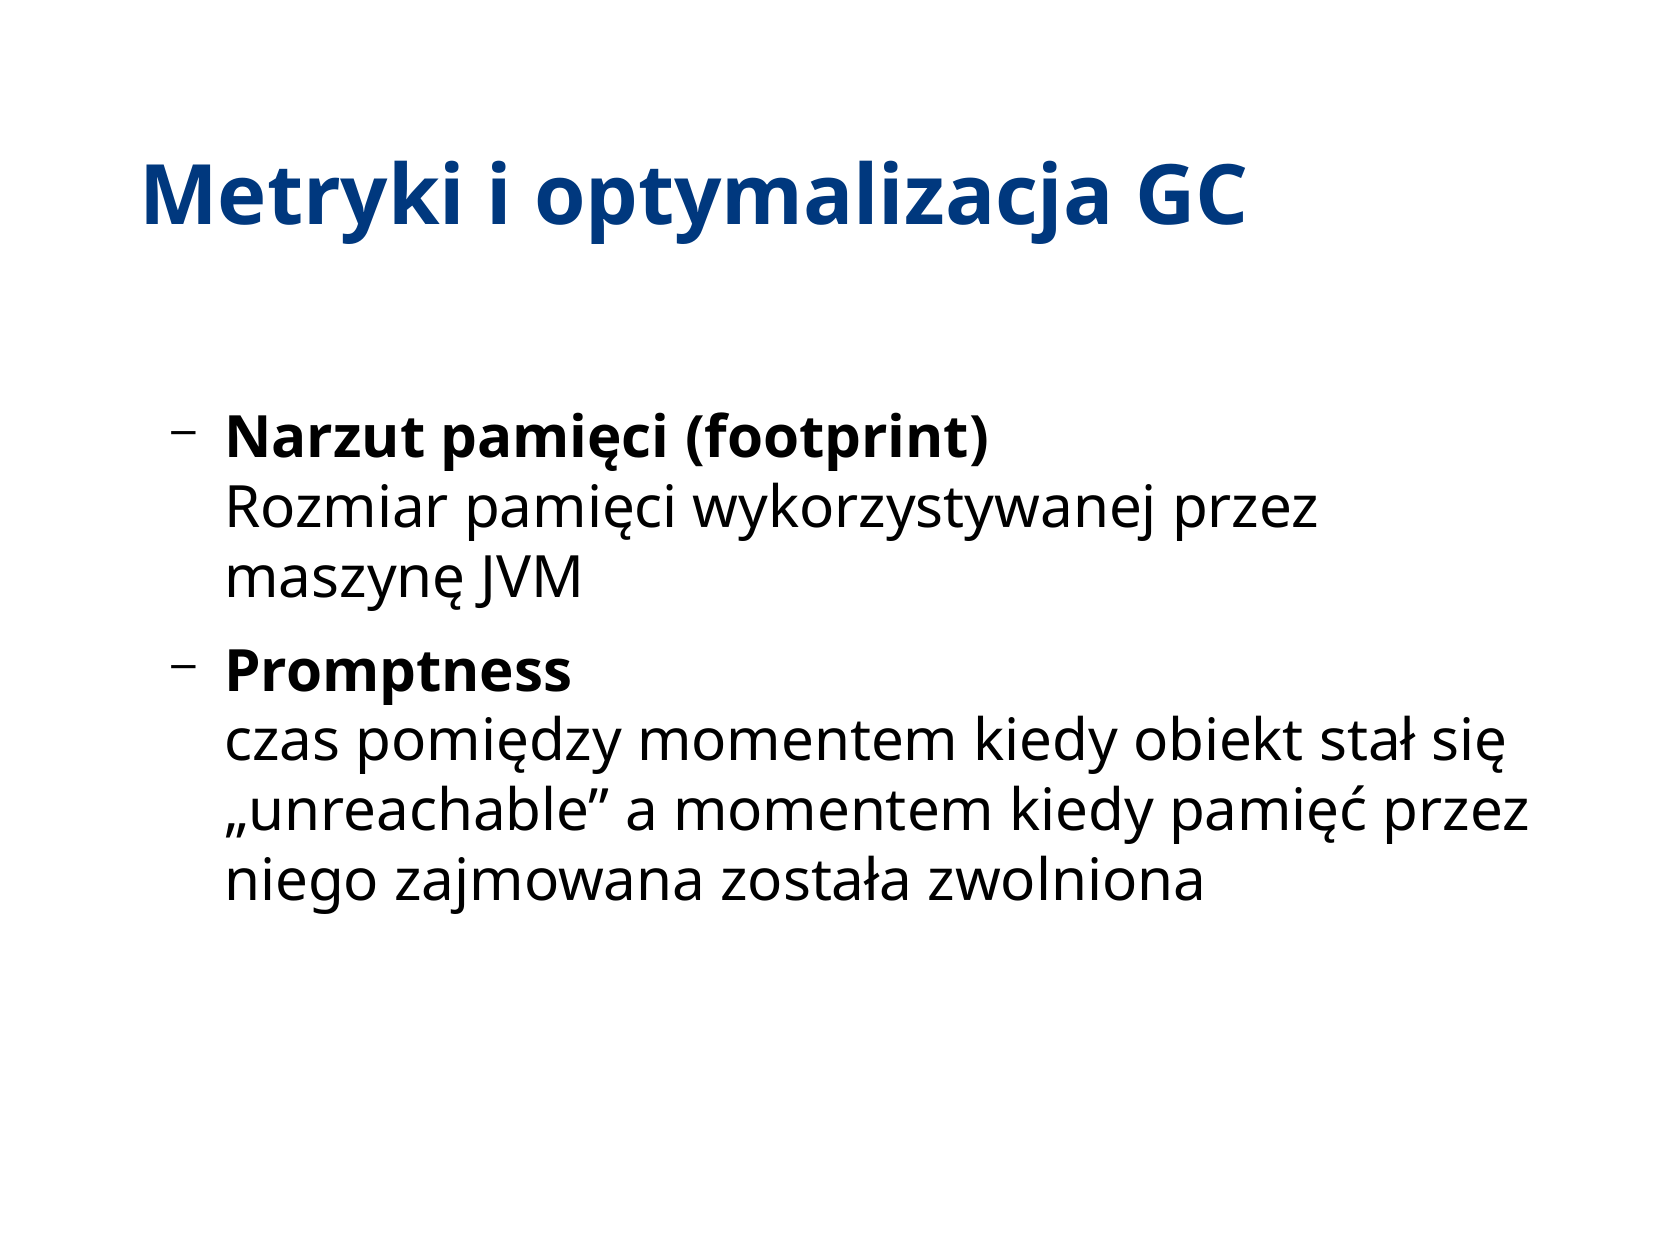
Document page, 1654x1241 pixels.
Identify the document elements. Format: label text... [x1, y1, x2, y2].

list Narzut pamięci (footprint) Rozmiar pamięci wykorzystywanej przez maszynę JVM Promptness czas pomiędzy momentem kiedy obiekt stał się „unreachable” a momentem kiedy pamięć przez niego zajmowana została zwolniona [82, 290, 1571, 1010]
title Metryki i optymalizacja GC [82, 49, 1571, 257]
